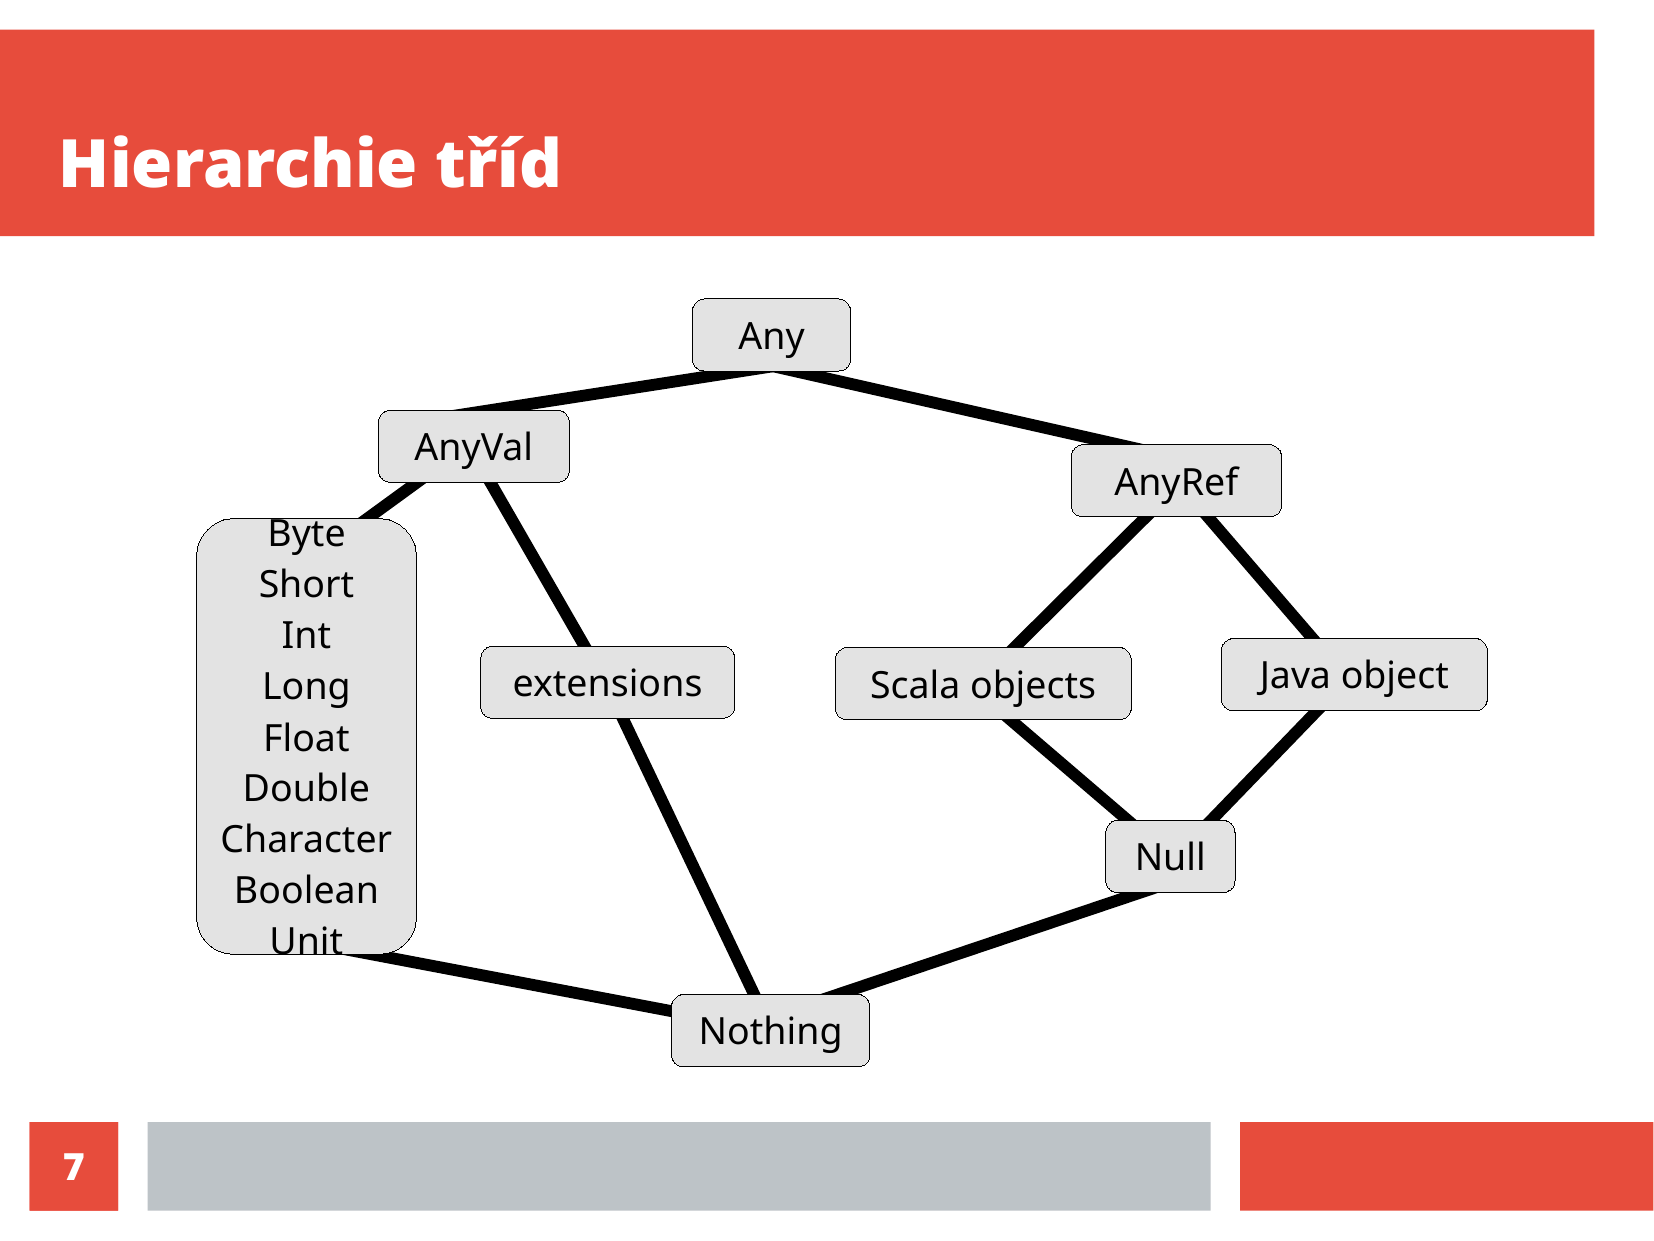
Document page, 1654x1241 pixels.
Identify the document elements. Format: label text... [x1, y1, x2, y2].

title Hierarchie tříd [59, 59, 1595, 207]
text_box Java object [1221, 638, 1488, 711]
text_box Scala objects [835, 647, 1132, 720]
text_box Nothing [671, 994, 870, 1067]
text_box AnyVal [378, 410, 570, 483]
text_box Byte Short Int Long Float Double Character Boolean Unit [196, 518, 417, 955]
text_box extensions [480, 646, 735, 719]
text_box Any [692, 298, 851, 372]
text_box Null [1105, 820, 1236, 893]
text_box AnyRef [1071, 444, 1282, 517]
